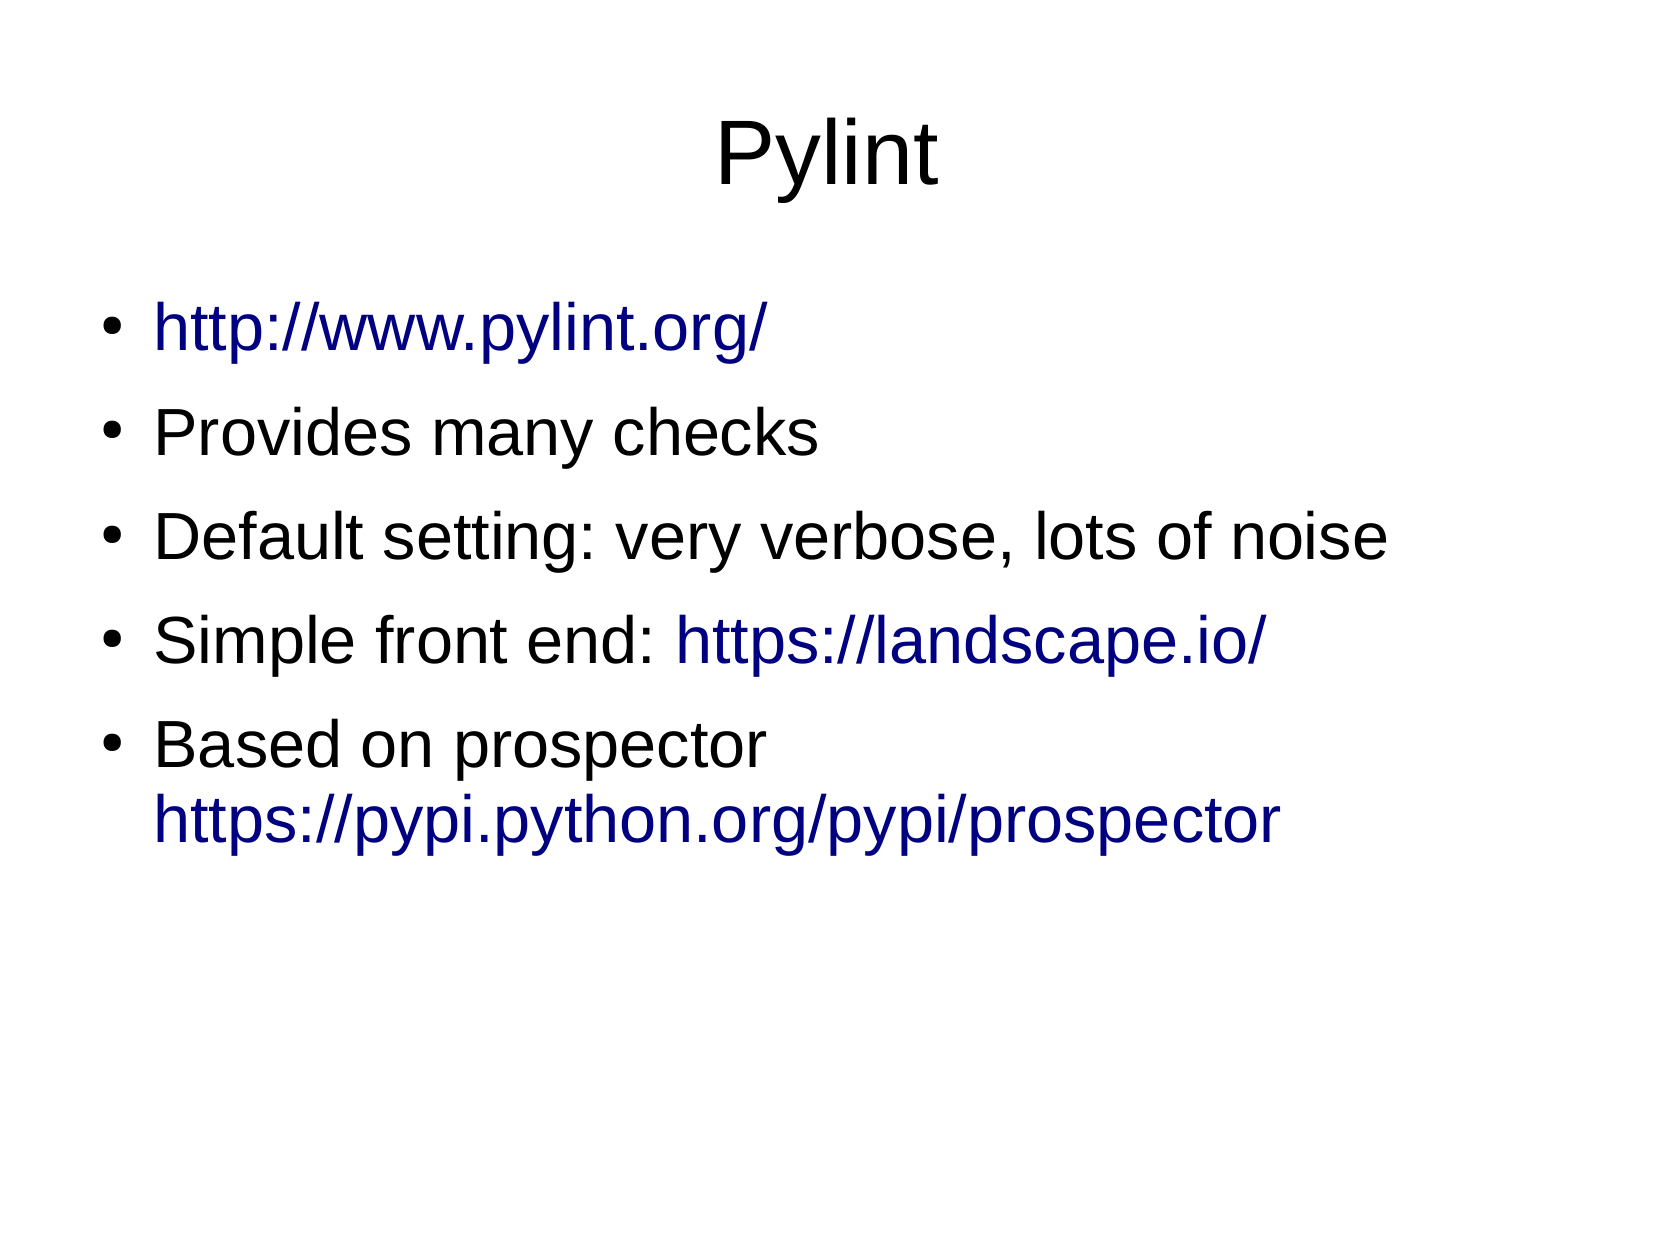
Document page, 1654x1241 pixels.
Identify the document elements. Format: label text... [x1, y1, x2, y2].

title Pylint [82, 49, 1571, 257]
list http://www.pylint.org/ Provides many checks Default setting: very verbose, lots of noise Simple front end: https://landscape.io/ Based on prospector https://pypi.python.org/pypi/prospector [82, 290, 1571, 1010]
